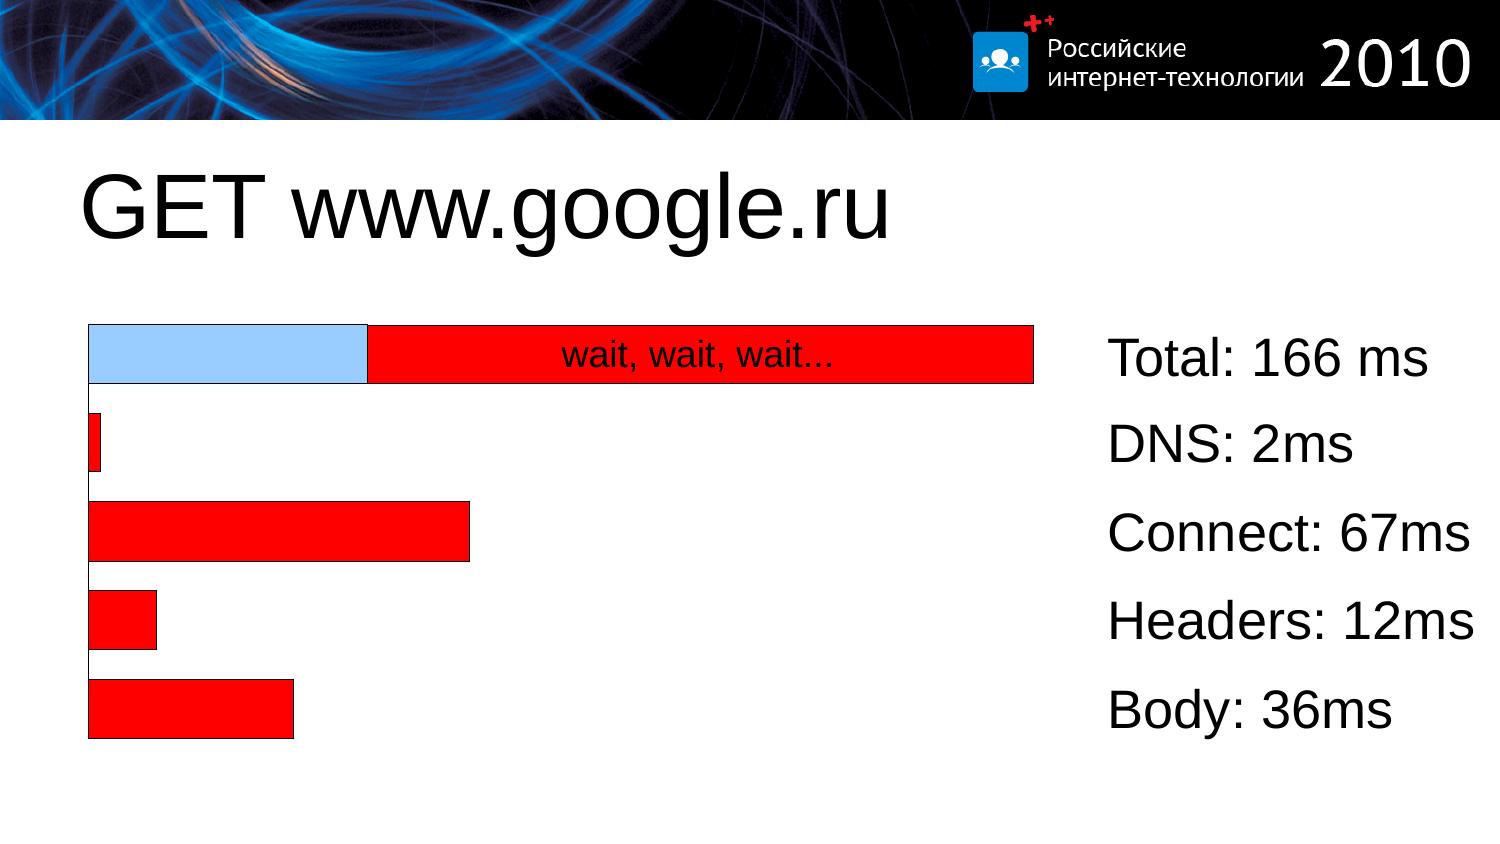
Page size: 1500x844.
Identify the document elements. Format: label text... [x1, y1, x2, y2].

text_box [88, 324, 368, 384]
text_box wait, wait, wait... [368, 325, 1034, 384]
text_box Body: 36ms [1092, 672, 1410, 748]
text_box Connect: 67ms [1092, 494, 1488, 571]
text_box [88, 679, 294, 739]
text_box Headers: 12ms [1092, 583, 1491, 659]
text_box [88, 590, 157, 650]
text_box [88, 501, 470, 562]
text_box DNS: 2ms [1092, 390, 1500, 498]
picture [0, 0, 1500, 120]
title GET www.google.ru [79, 149, 1430, 264]
text_box Total: 166 ms [1092, 320, 1446, 390]
text_box [88, 413, 101, 472]
